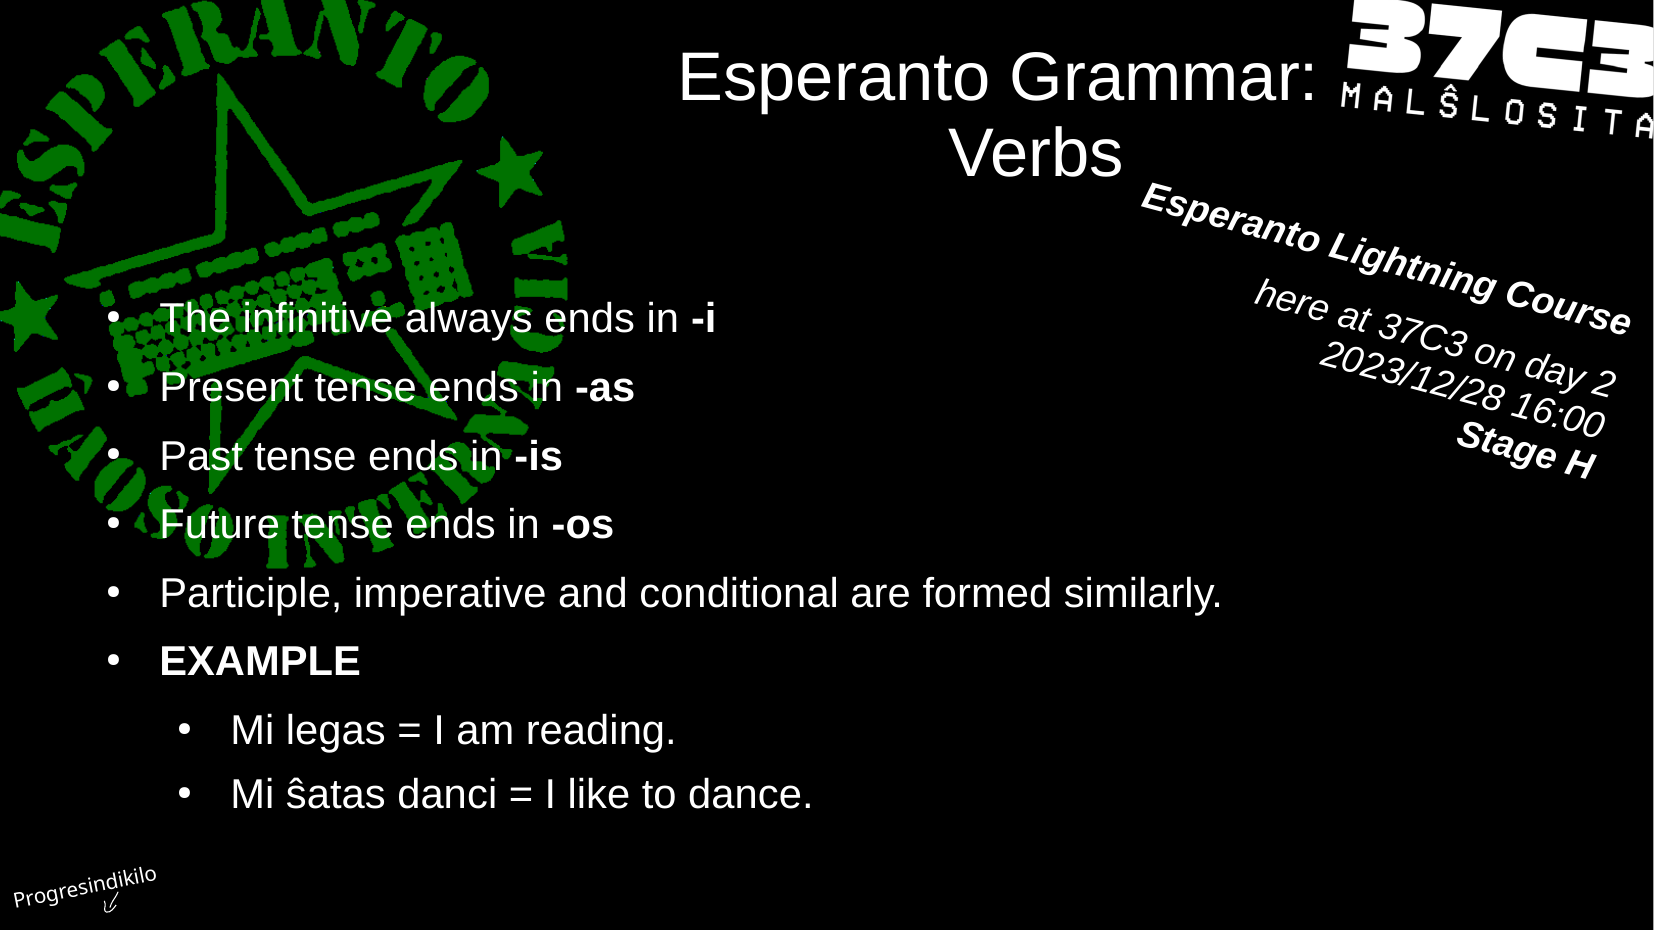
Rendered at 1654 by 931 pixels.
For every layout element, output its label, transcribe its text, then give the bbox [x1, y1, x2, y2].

list Esperanto Lightning Course here at 37C3 on day 2 2023/12/28 16:00 Stage H [868, 120, 1637, 619]
title Esperanto Grammar: Verbs [501, 37, 1571, 193]
list The infinitive always ends in -i Present tense ends in -as Past tense ends in -is Future tense ends in -os Participle, imperative and conditional are formed similarly. EXAMPLE Mi legas = I am reading. Mi ŝatas danci = I like to dance. [88, 295, 1571, 869]
picture [1349, 0, 1654, 139]
picture [0, 0, 591, 591]
